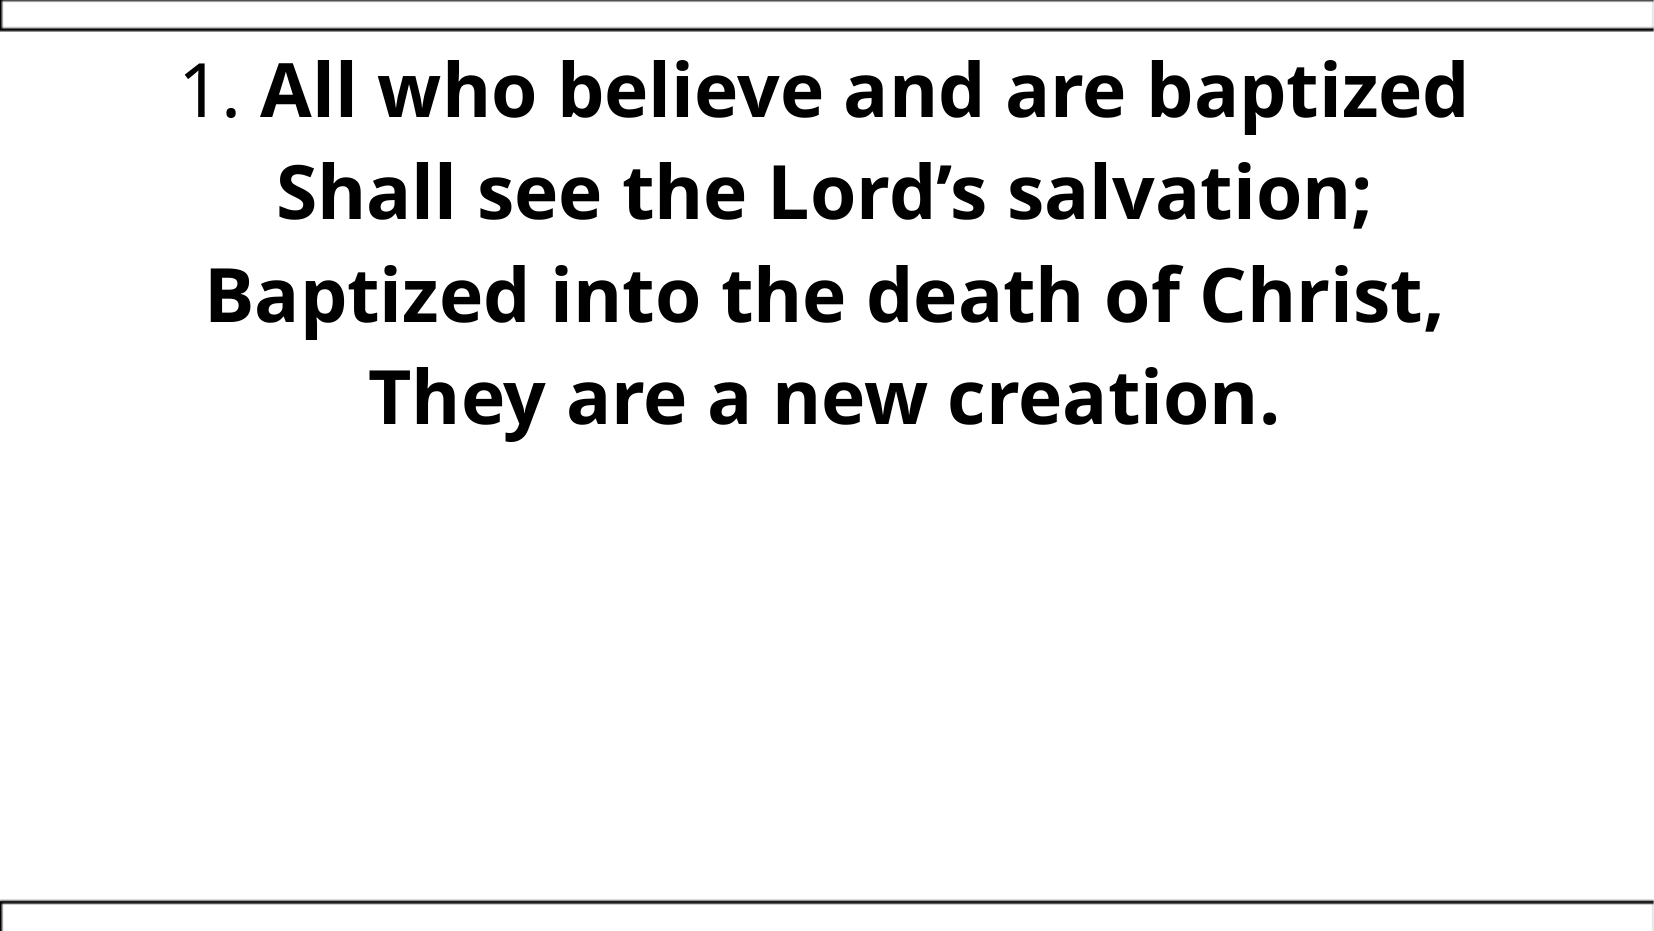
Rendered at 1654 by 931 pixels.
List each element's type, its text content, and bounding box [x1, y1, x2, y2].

picture [0, 0, 1654, 931]
text_box 1. All who believe and are baptized Shall see the Lord’s salvation; Baptized into the death of Christ, They are a new creation. [75, 30, 1576, 481]
